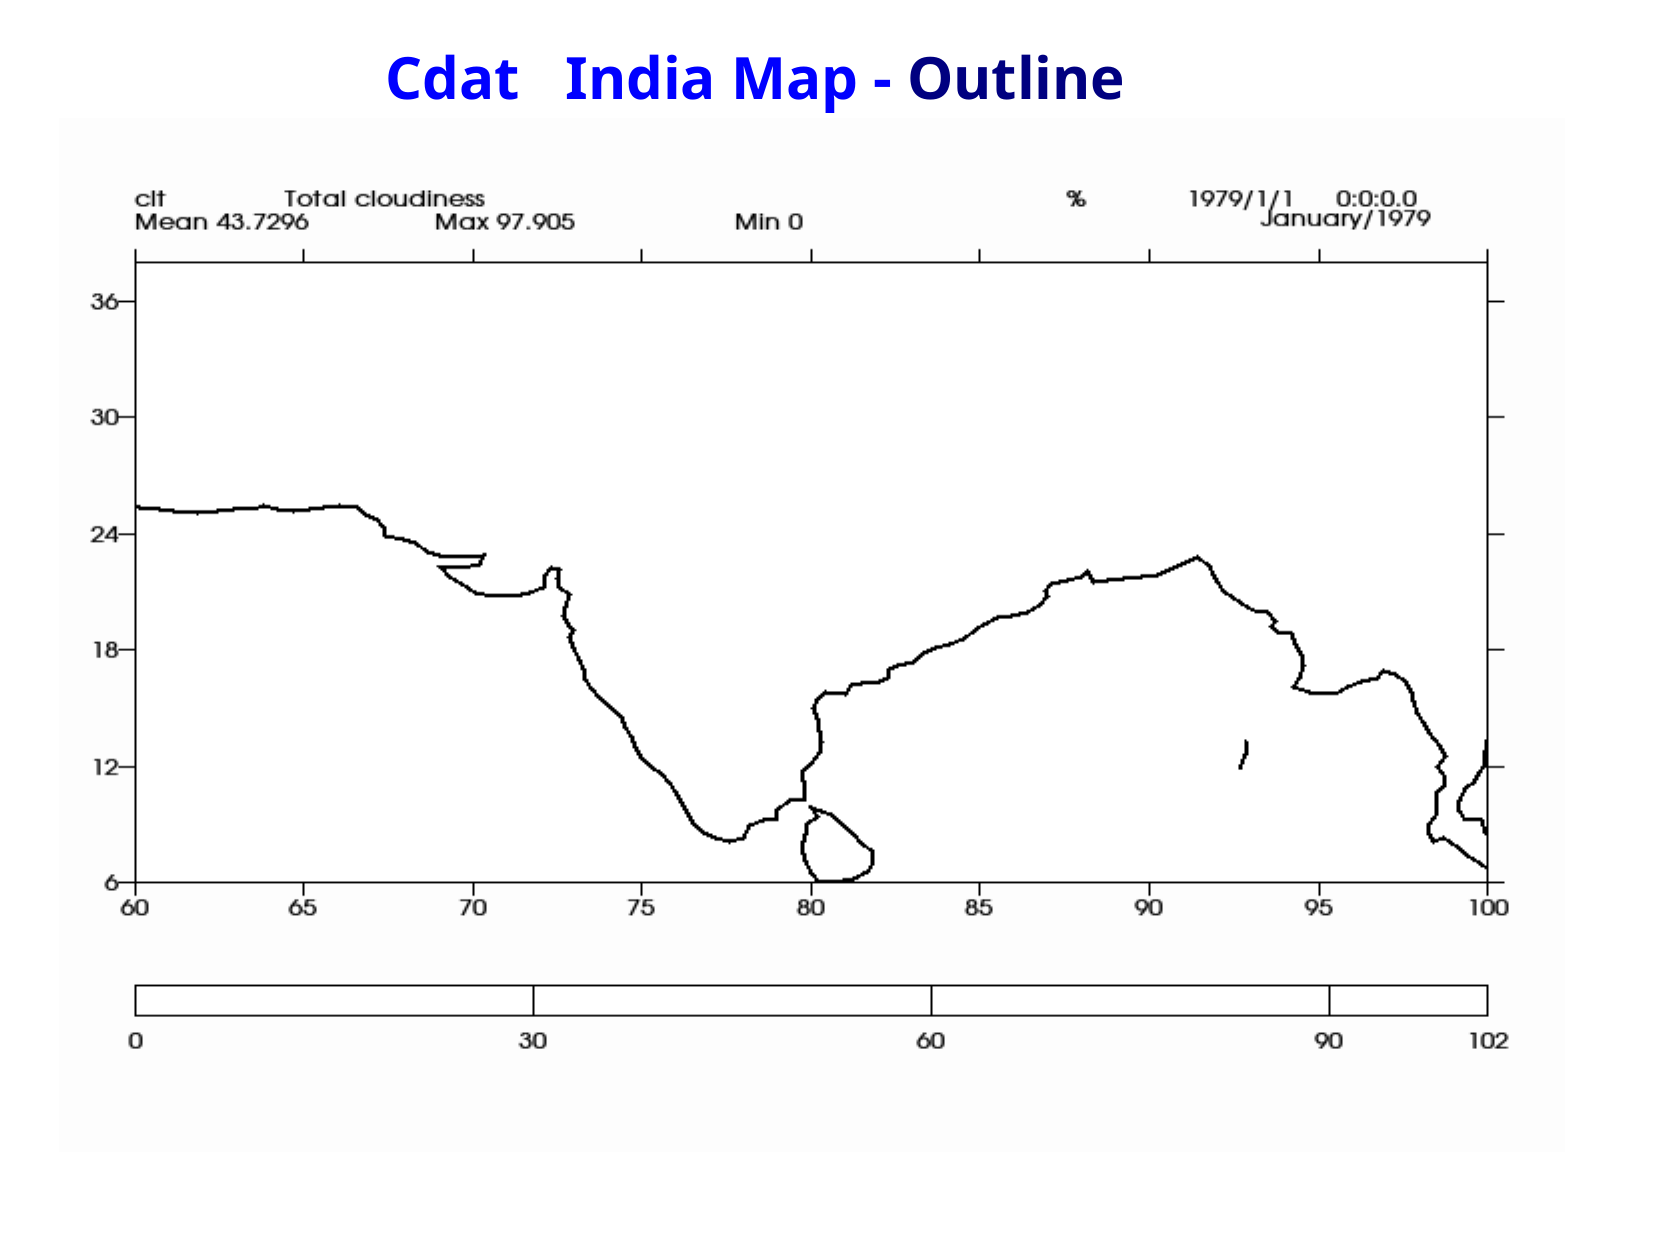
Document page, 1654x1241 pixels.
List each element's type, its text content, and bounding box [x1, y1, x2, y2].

text_box Cdat India Map - Outline [324, 29, 1447, 125]
picture [59, 118, 1565, 1152]
